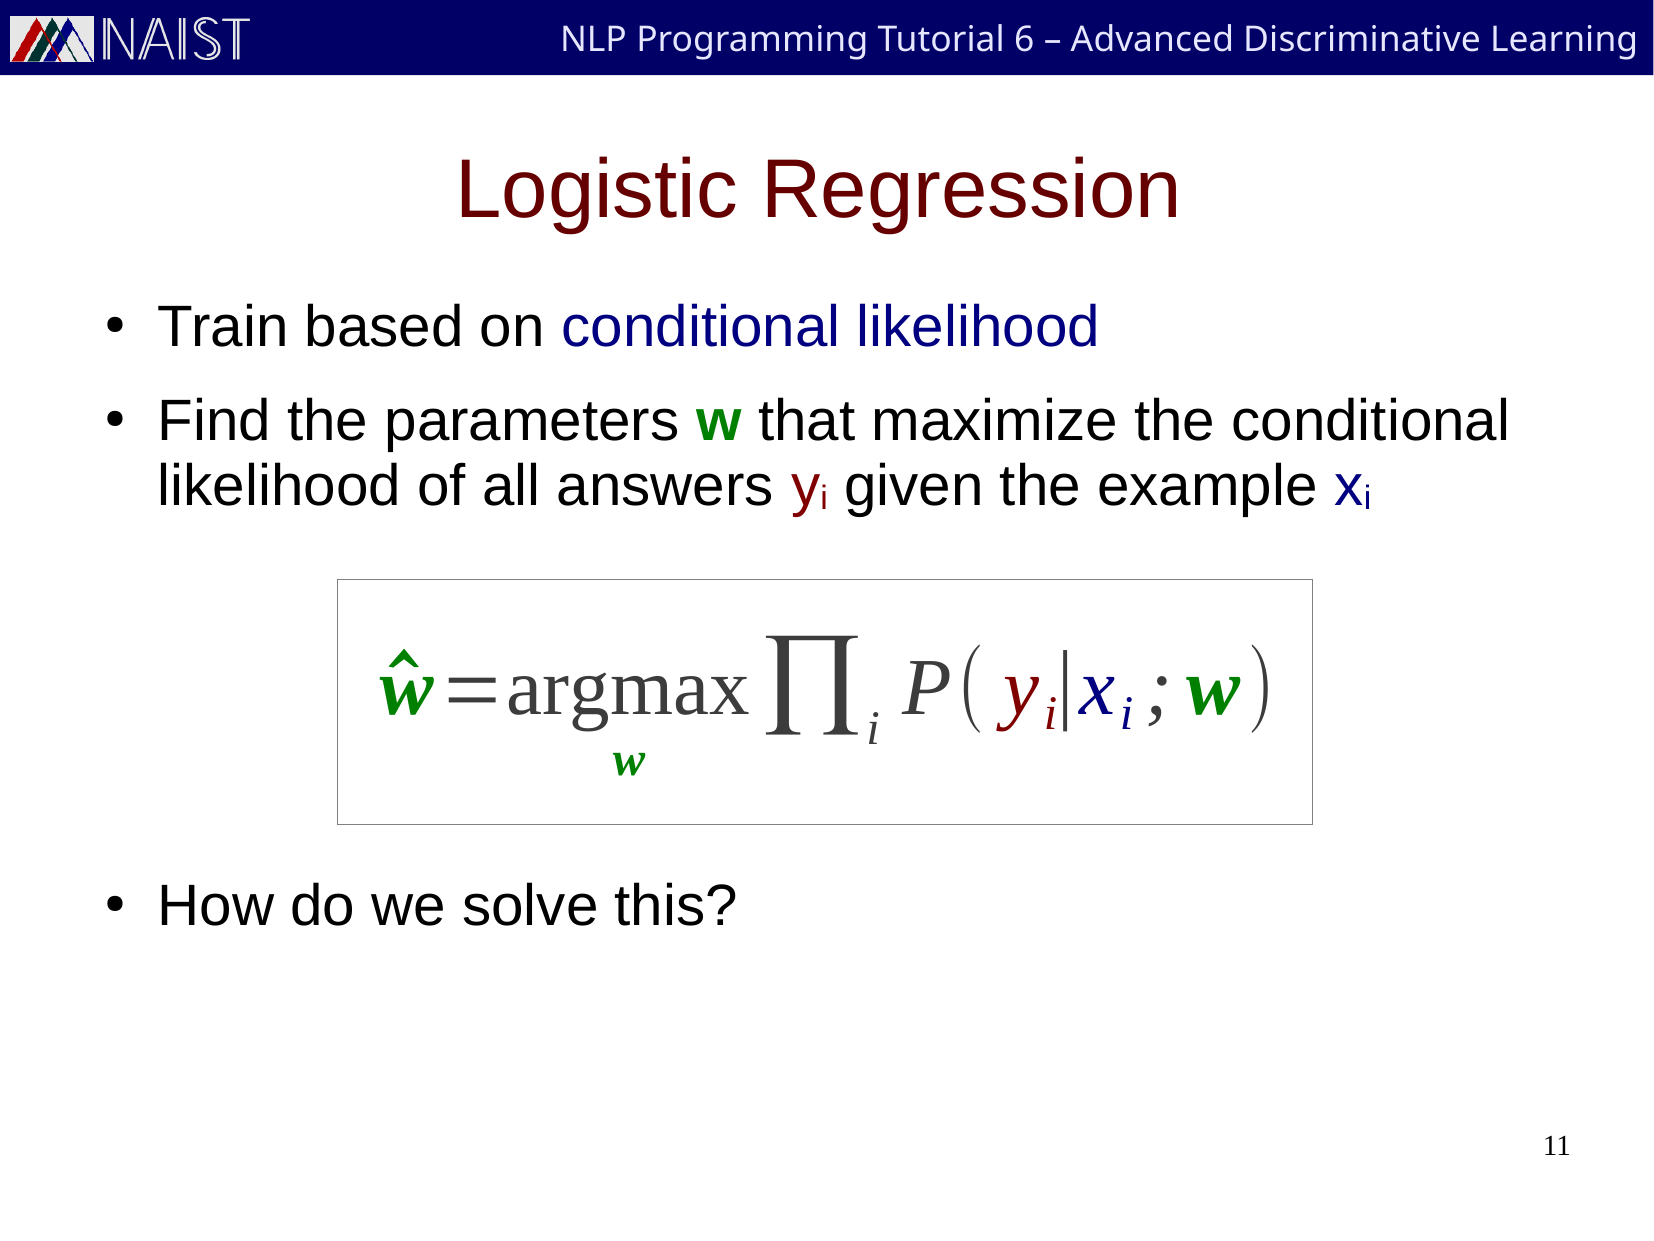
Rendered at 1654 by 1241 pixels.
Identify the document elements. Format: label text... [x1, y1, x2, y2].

chart [354, 628, 1294, 786]
title Logistic Regression [75, 92, 1564, 285]
picture [102, 17, 251, 60]
picture [10, 16, 94, 62]
list Train based on conditional likelihood Find the parameters w that maximize the conditional likelihood of all answers yi given the example xi How do we solve this? [86, 293, 1576, 1013]
